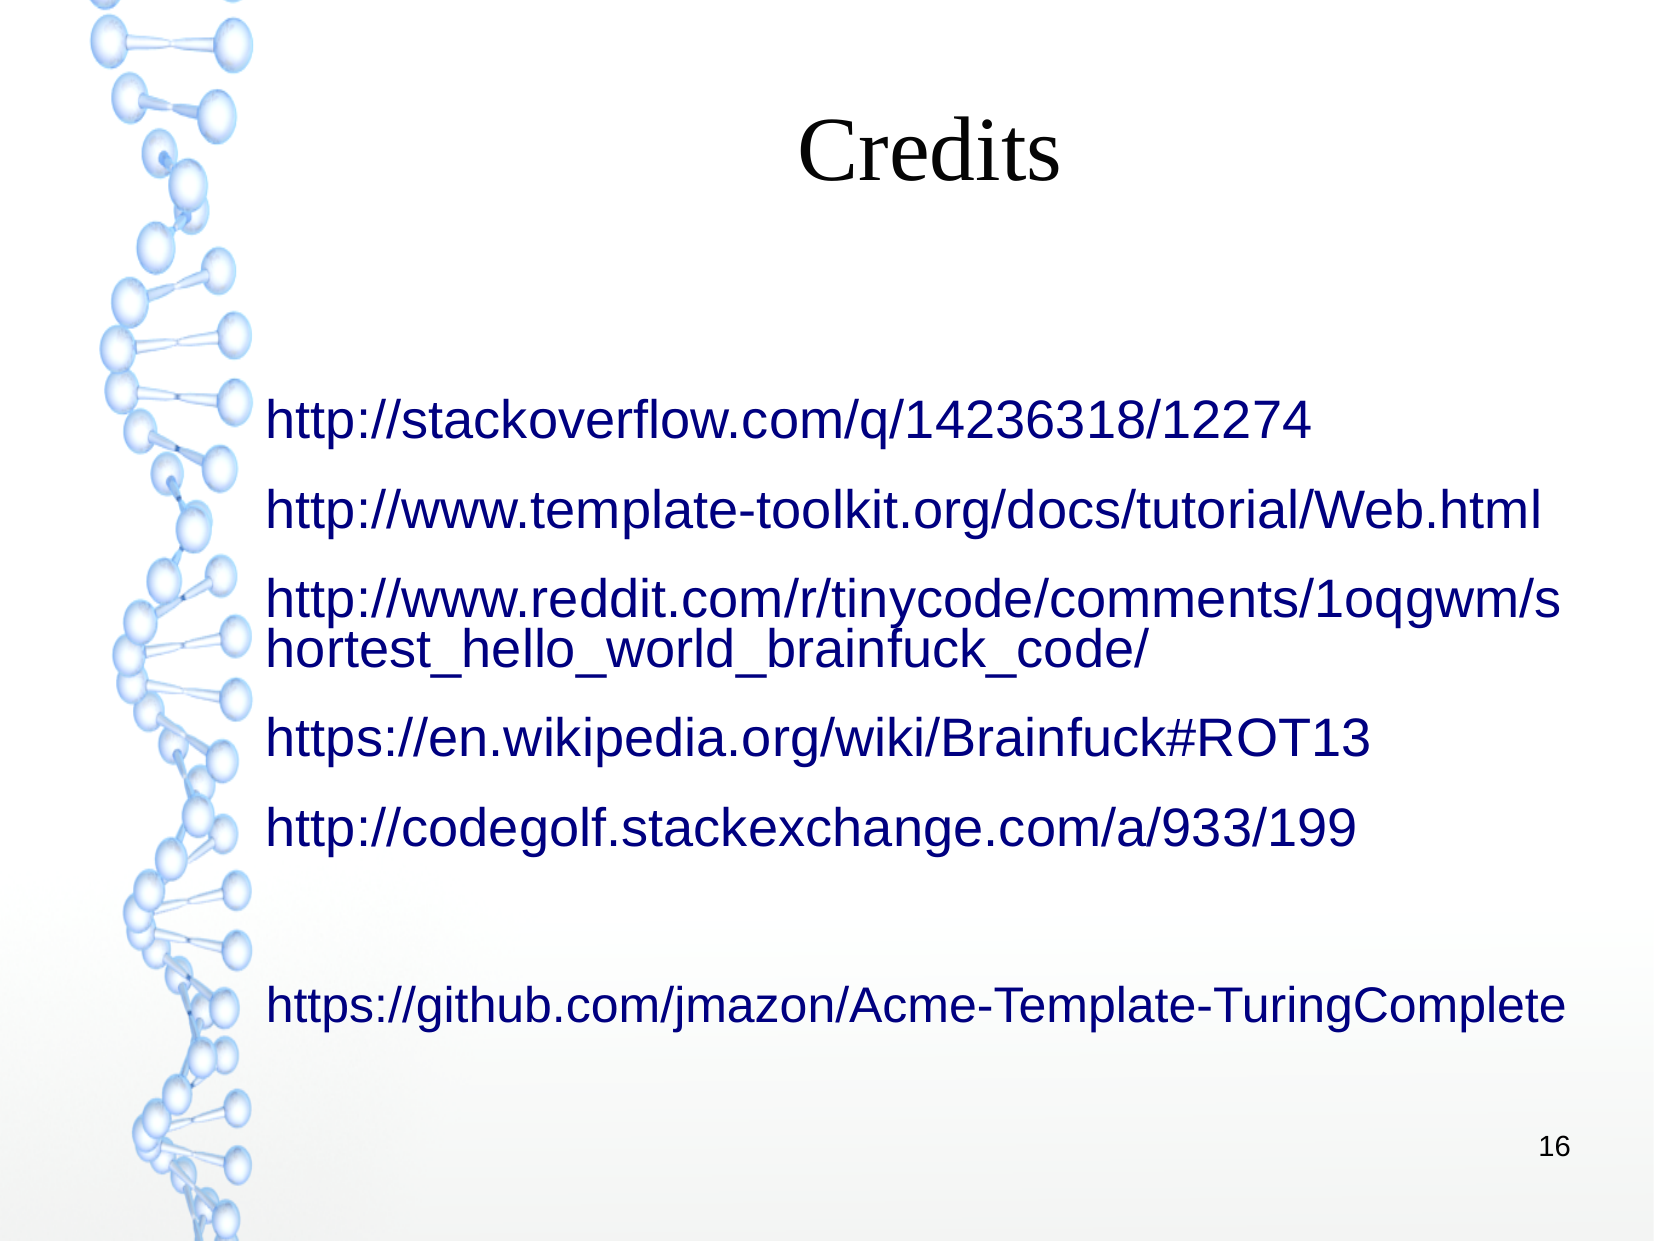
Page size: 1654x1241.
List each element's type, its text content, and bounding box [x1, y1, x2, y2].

picture [0, 0, 1654, 1241]
title Credits [265, 47, 1595, 252]
list http://stackoverflow.com/q/14236318/12274 http://www.template-toolkit.org/docs/tutorial/Web.html http://www.reddit.com/r/tinycode/comments/1oqgwm/shortest_hello_world_brainfuck_code/ https://en.wikipedia.org/wiki/Brainfuck#ROT13 http://codegolf.stackexchange.com/a/933/199 https://github.com/jmazon/Acme-Template-TuringComplete [265, 299, 1572, 1019]
